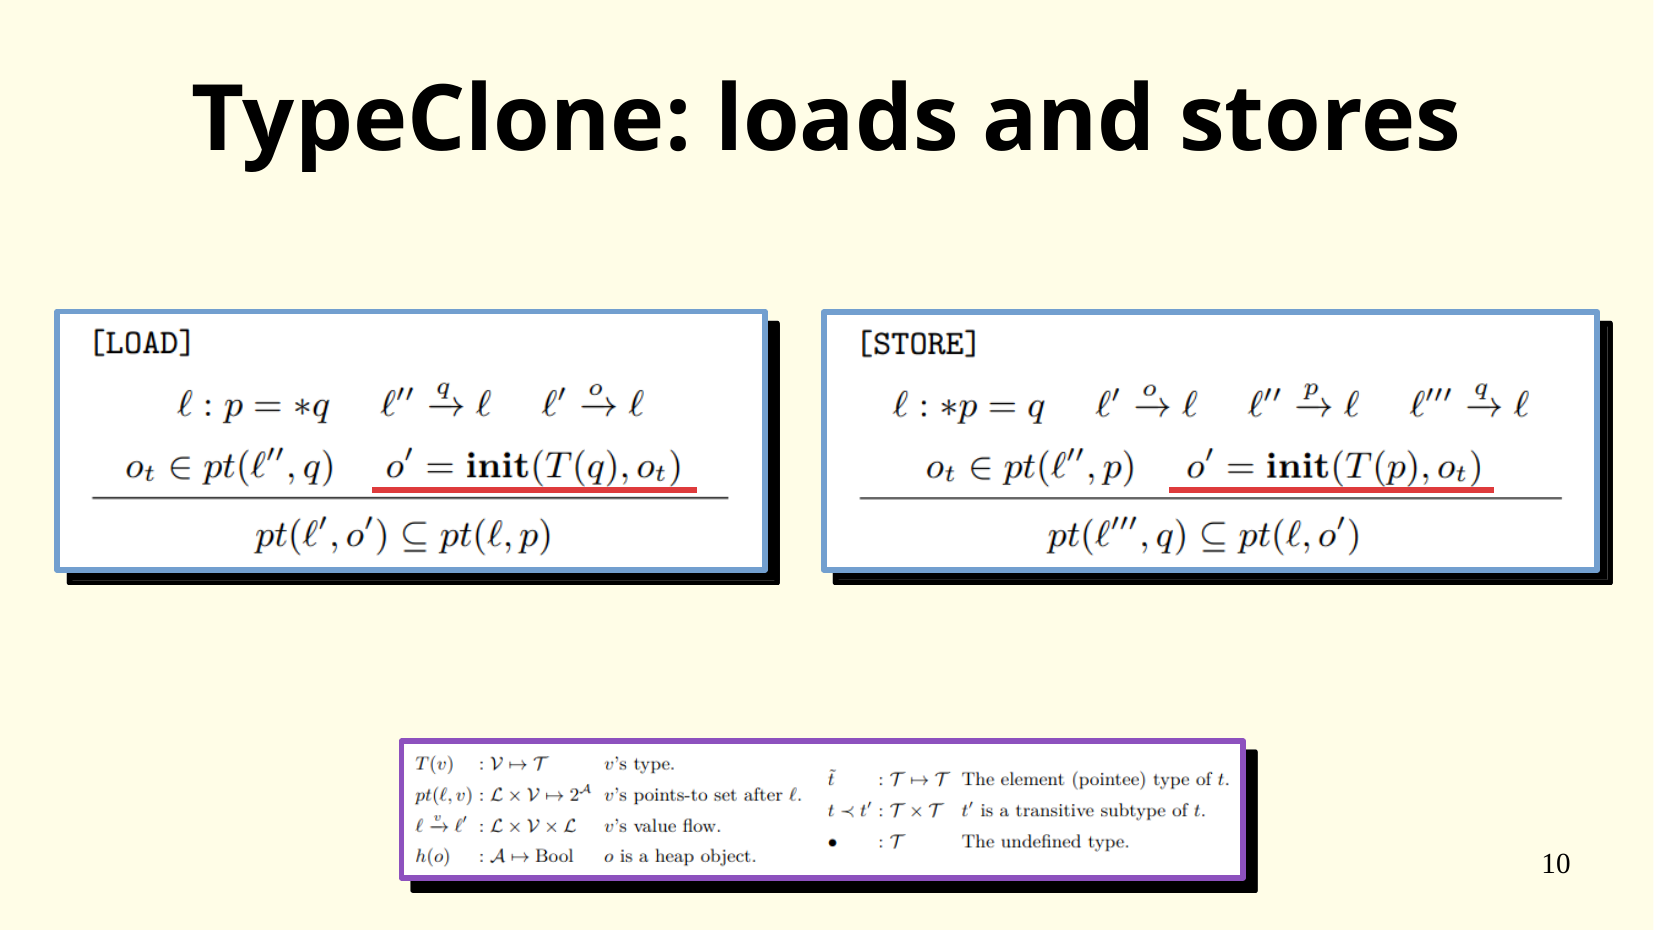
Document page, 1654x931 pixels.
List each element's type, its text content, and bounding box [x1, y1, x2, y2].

text_box [839, 327, 1607, 579]
title TypeClone: loads and stores [82, 37, 1571, 193]
picture [404, 744, 1241, 875]
picture [60, 314, 762, 567]
text_box [73, 327, 774, 580]
picture [826, 315, 1595, 567]
